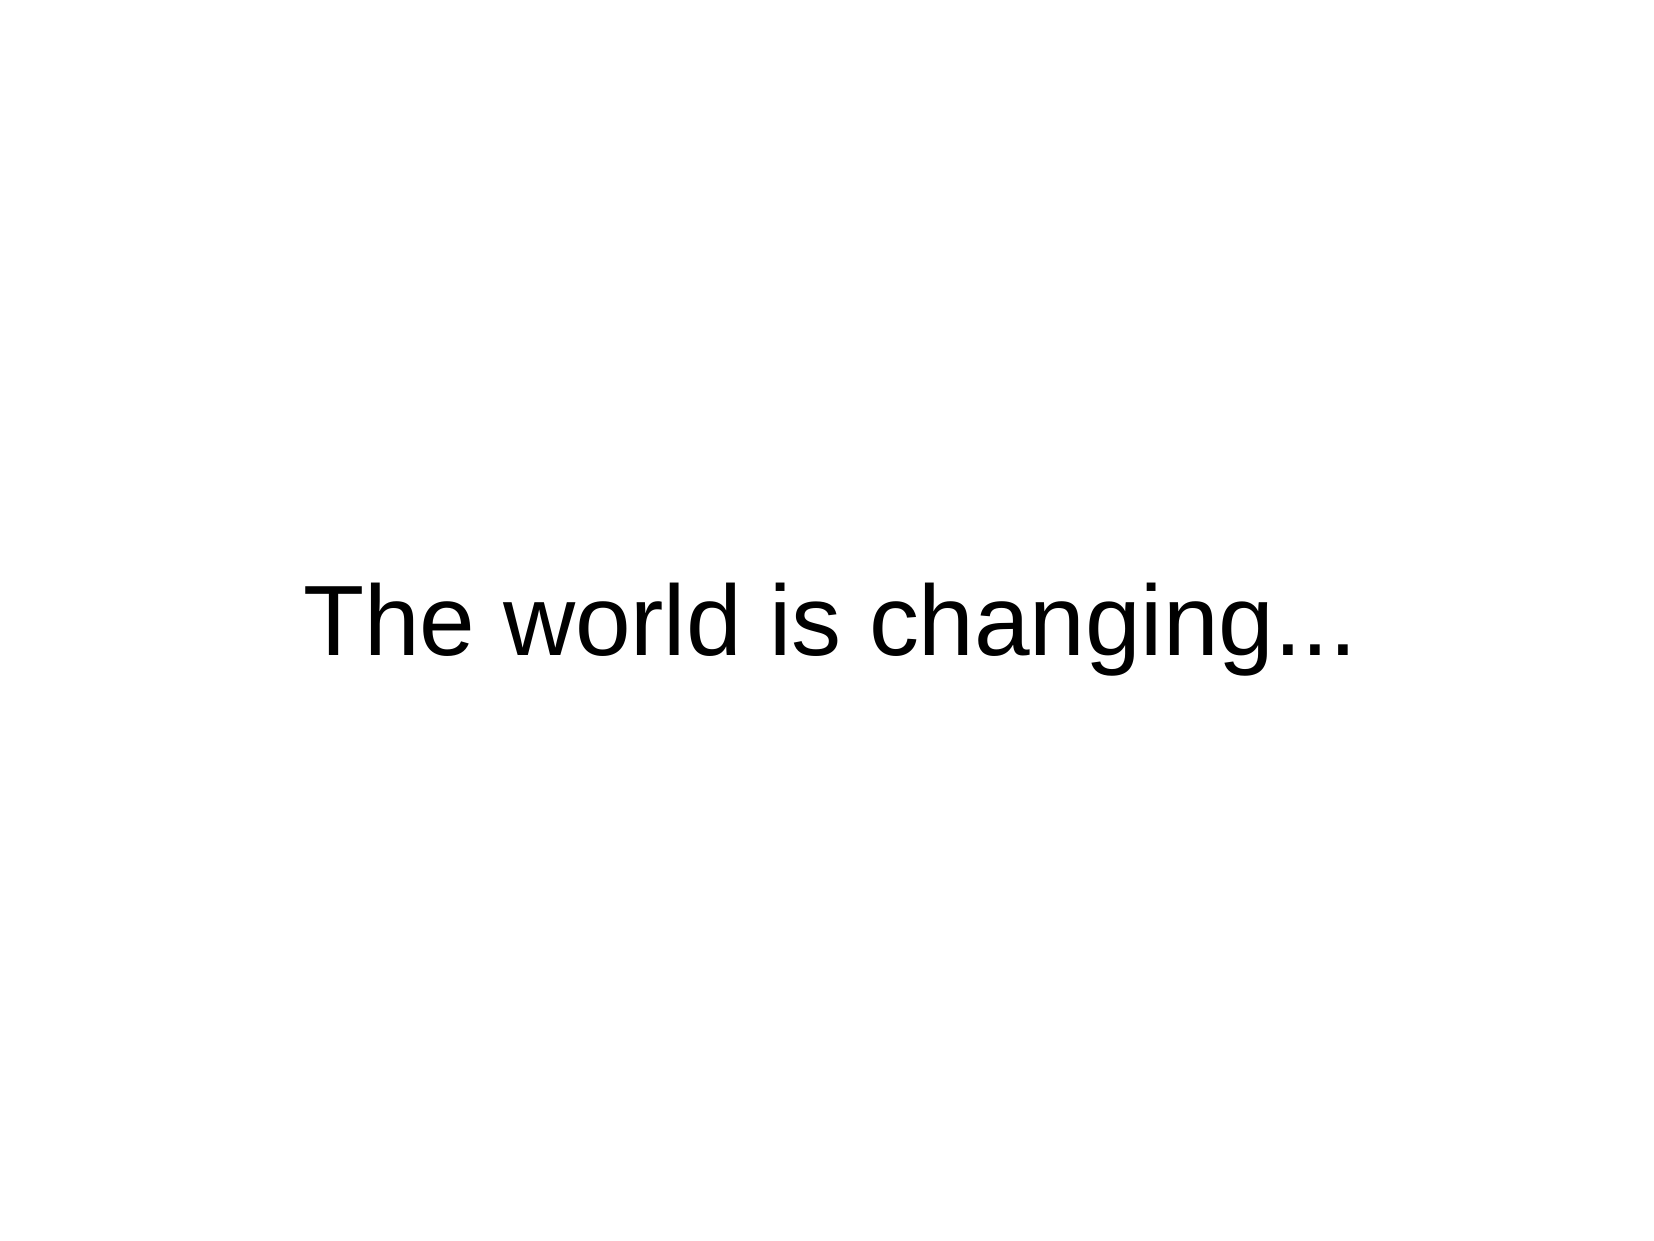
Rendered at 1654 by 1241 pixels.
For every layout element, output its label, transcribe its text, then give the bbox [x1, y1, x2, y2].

title The world is changing... [86, 525, 1576, 718]
